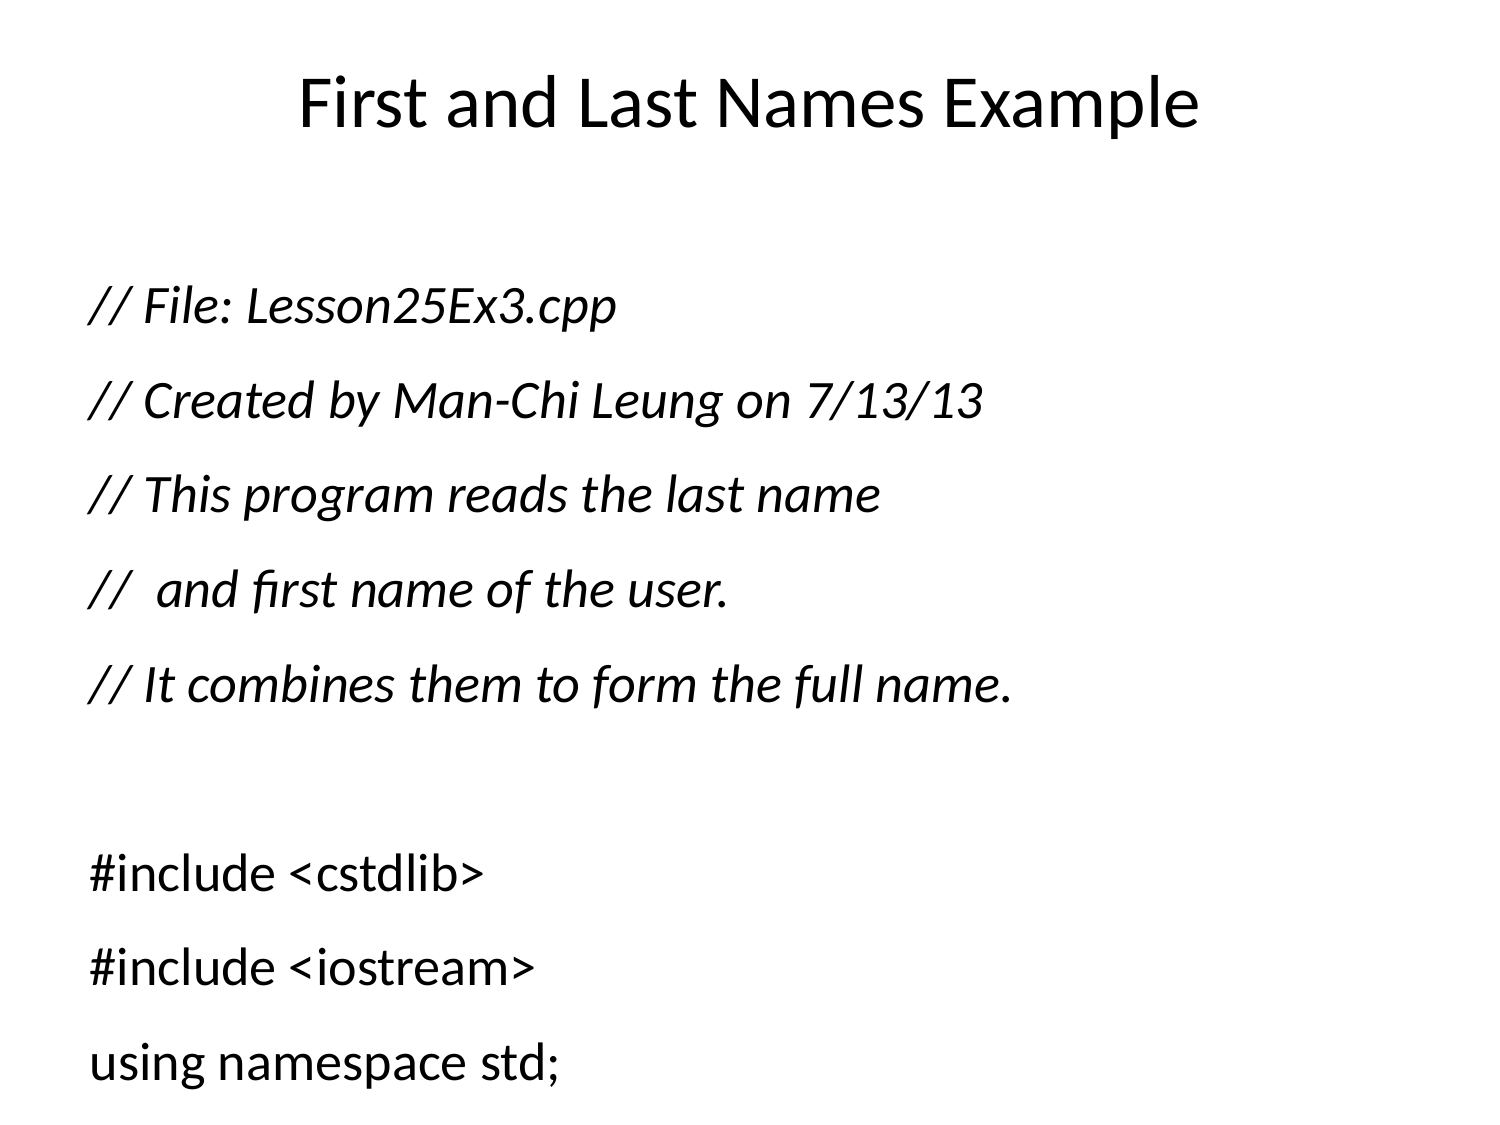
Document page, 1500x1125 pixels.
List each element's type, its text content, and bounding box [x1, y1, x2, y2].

title First and Last Names Example [75, 45, 1425, 163]
list // File: Lesson25Ex3.cpp // Created by Man-Chi Leung on 7/13/13 // This program reads the last name // and first name of the user. // It combines them to form the full name. #include <cstdlib> #include <iostream> using namespace std; [75, 262, 1425, 1005]
